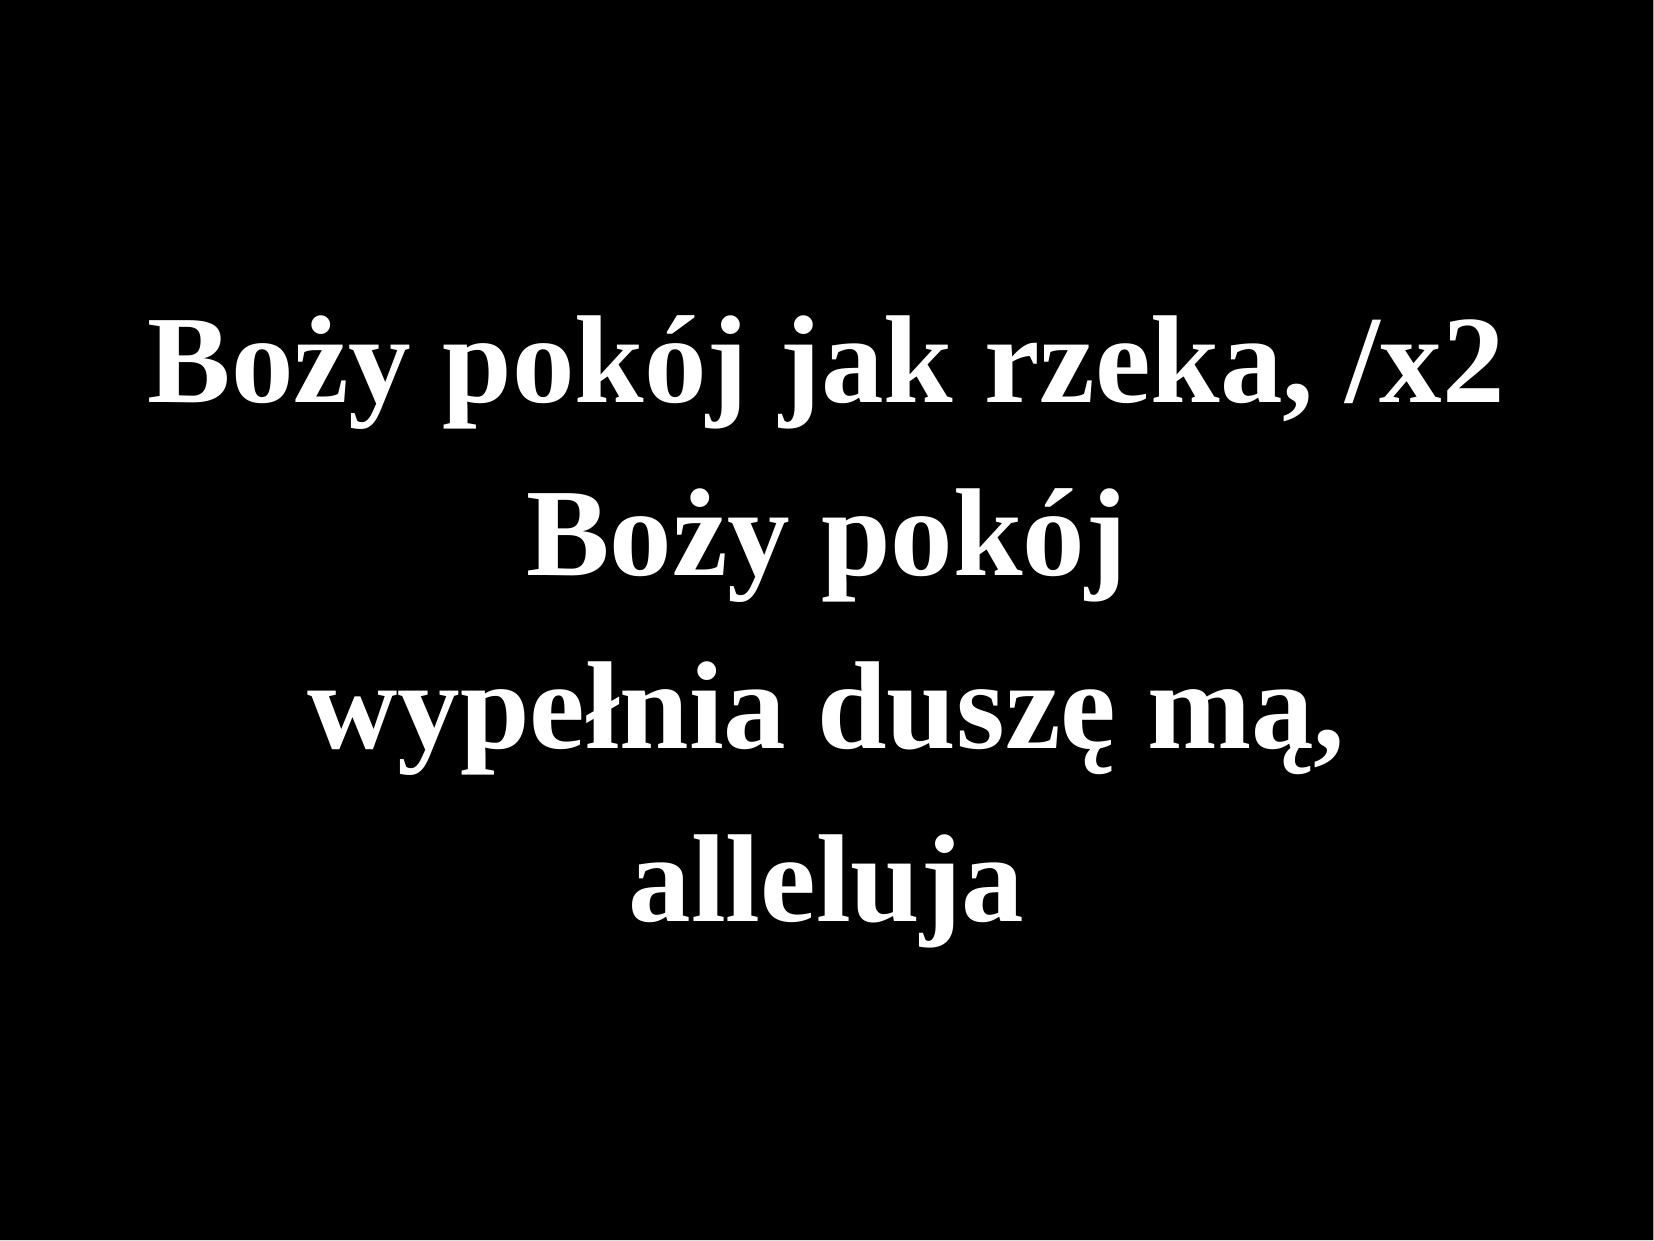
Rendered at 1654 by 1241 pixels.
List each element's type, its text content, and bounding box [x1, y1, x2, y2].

title Boży pokój jak rzeka, /x2 ppp Boży pokój ppp wypełnia duszę mą, ppp alleluja [0, 0, 1654, 1241]
